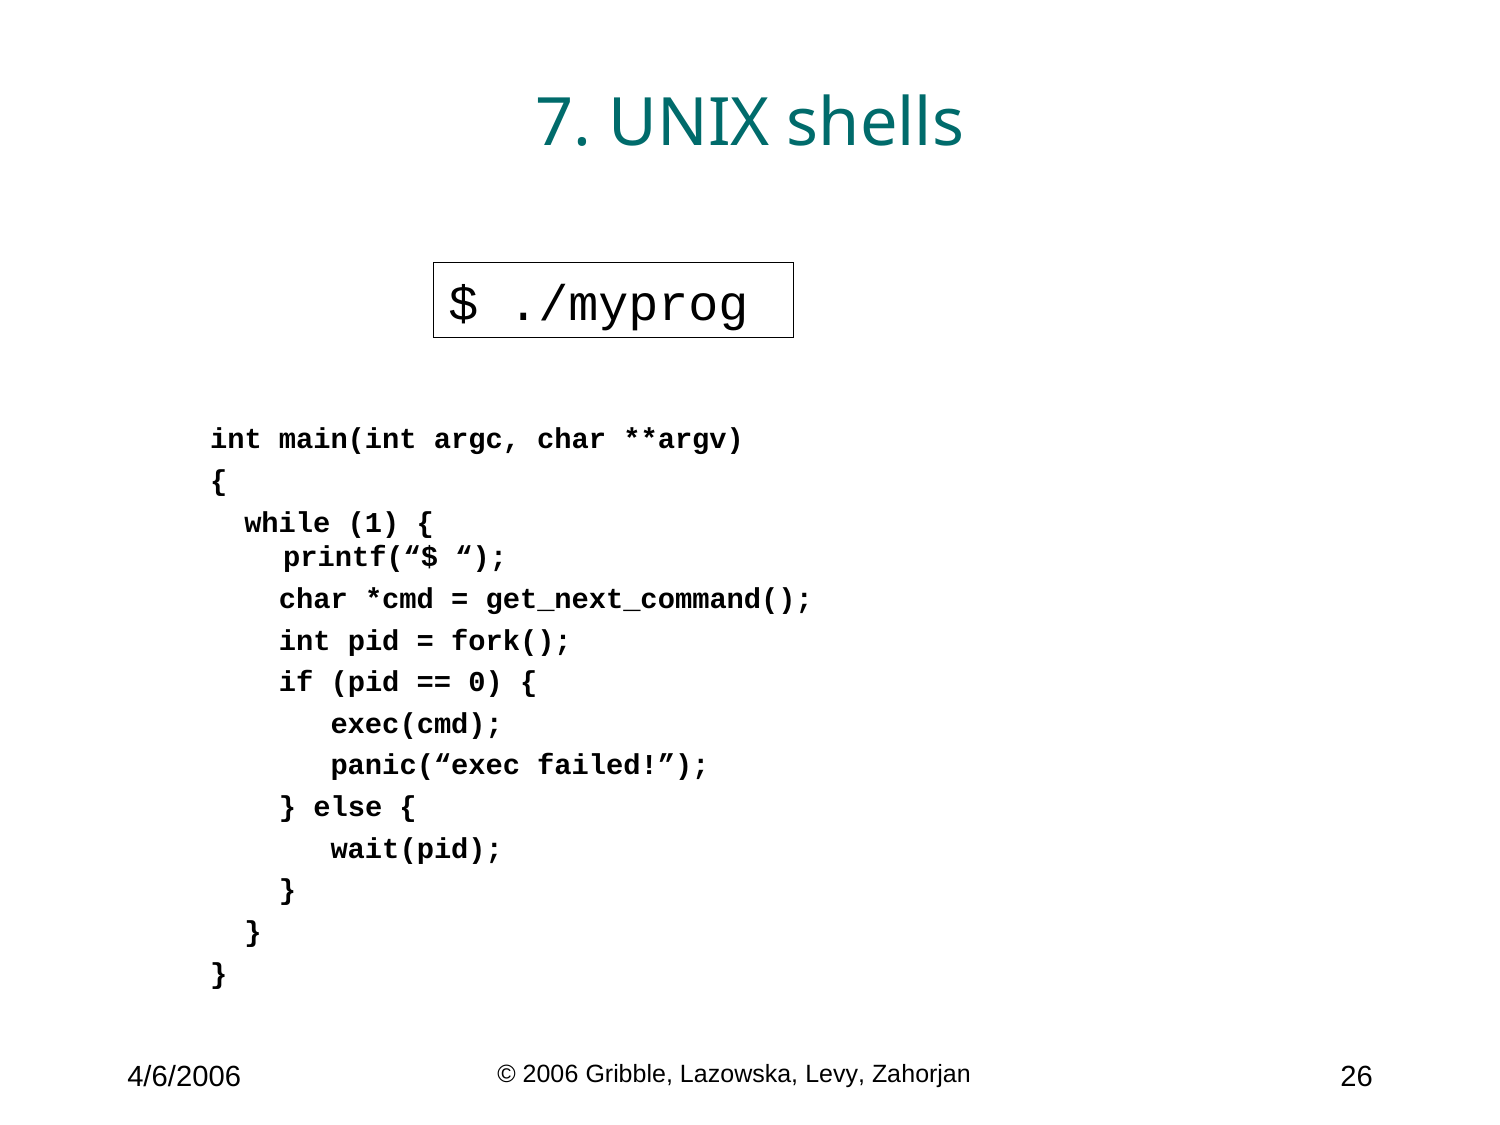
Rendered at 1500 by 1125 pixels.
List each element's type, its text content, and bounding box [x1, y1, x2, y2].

text_box $ ./myprog [433, 262, 794, 338]
title 7. UNIX shells [112, 62, 1388, 175]
list int main(int argc, char **argv) { while (1) { printf(“$ “); char *cmd = get_next_command(); int pid = fork(); if (pid == 0) { exec(cmd); panic(“exec failed!”); } else { wait(pid); } } } [195, 412, 1283, 1000]
